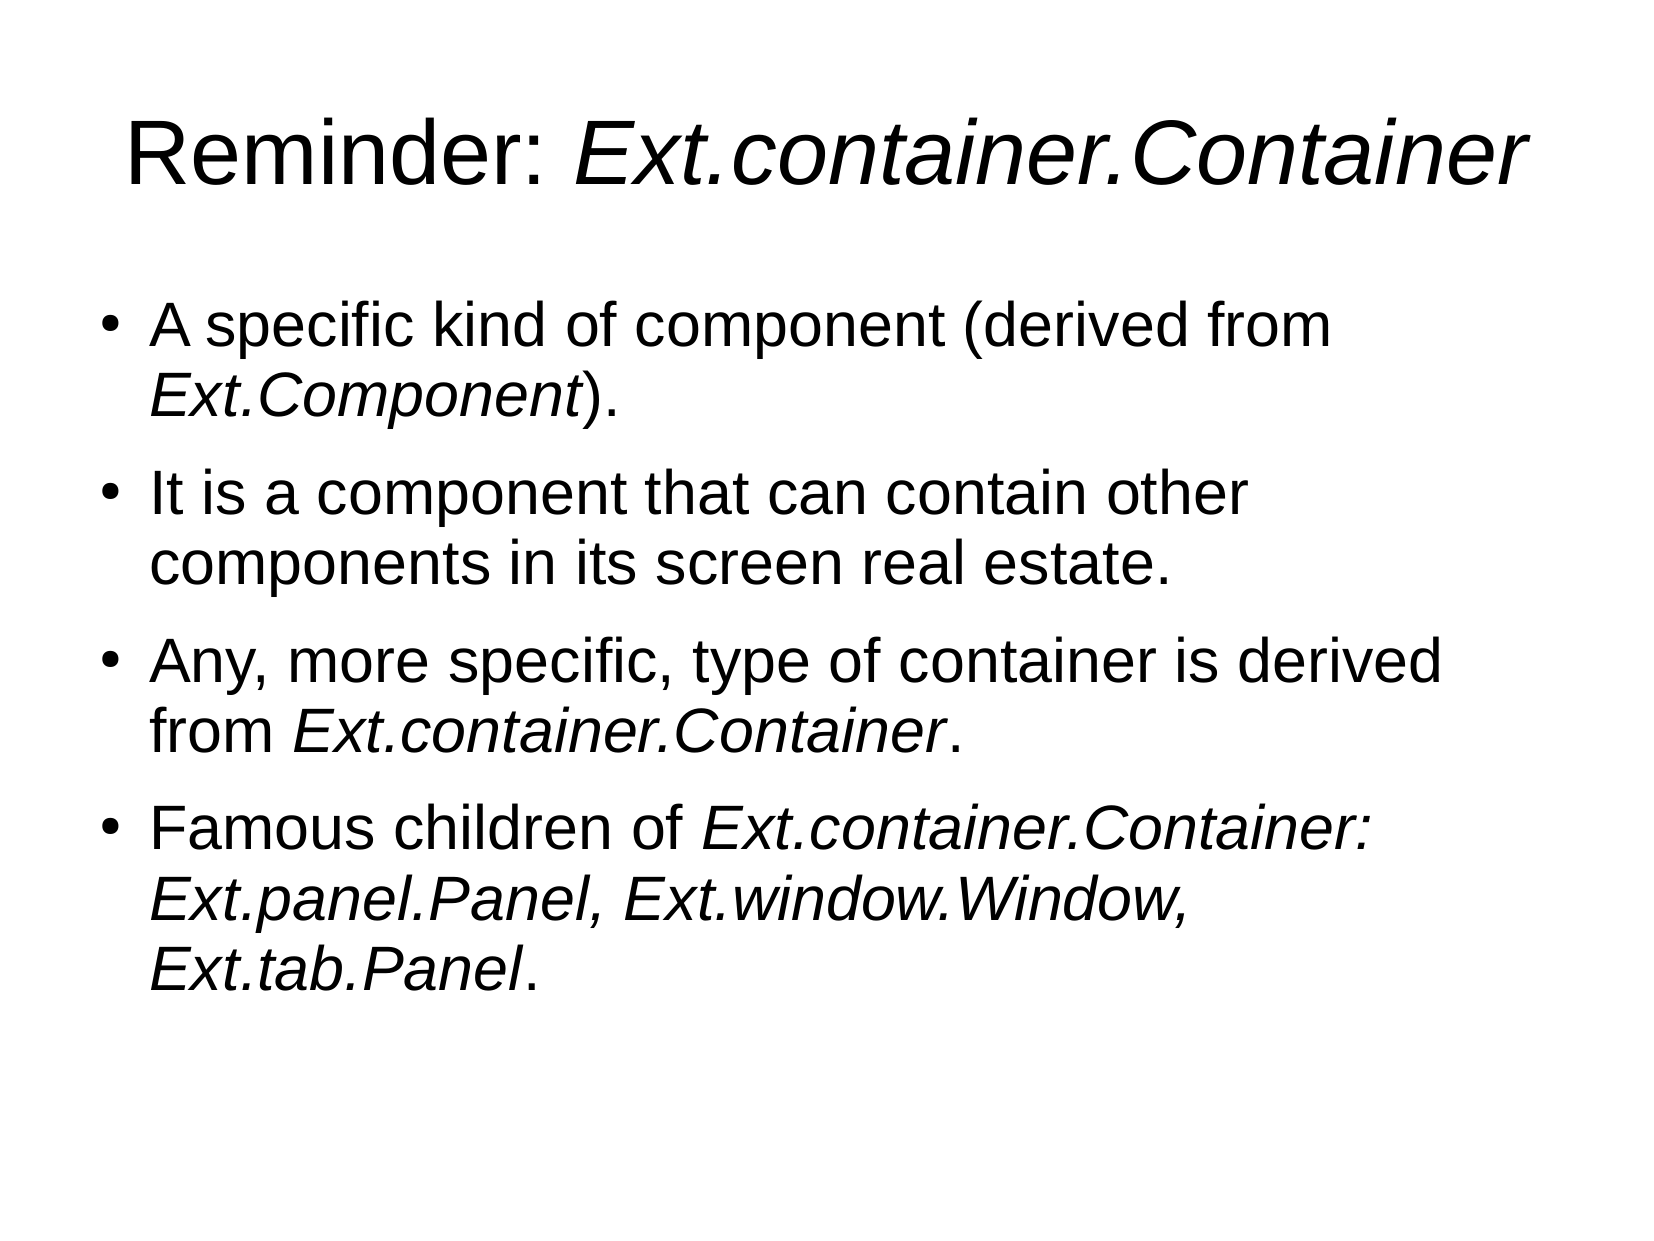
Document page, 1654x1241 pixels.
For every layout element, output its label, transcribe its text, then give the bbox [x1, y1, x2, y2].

title Reminder: Ext.container.Container [82, 49, 1571, 257]
list A specific kind of component (derived from Ext.Component). It is a component that can contain other components in its screen real estate. Any, more specific, type of container is derived from Ext.container.Container. Famous children of Ext.container.Container: Ext.panel.Panel, Ext.window.Window, Ext.tab.Panel. [82, 290, 1538, 1010]
